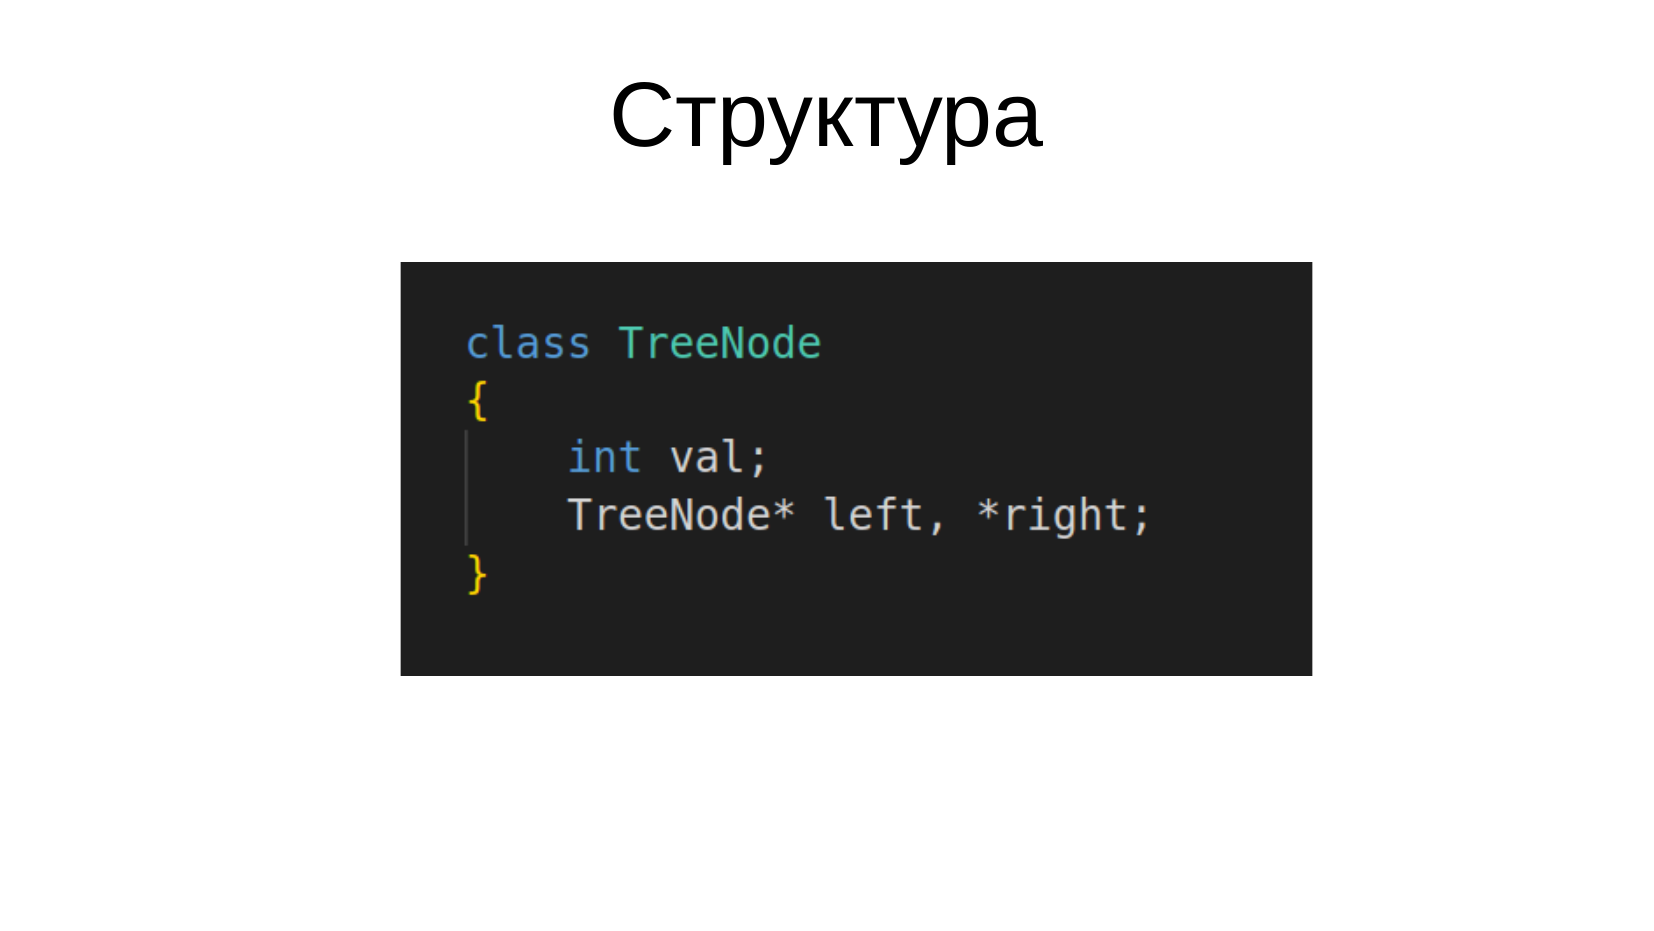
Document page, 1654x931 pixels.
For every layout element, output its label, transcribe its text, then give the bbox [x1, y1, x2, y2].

title Структура [82, 37, 1571, 193]
picture [400, 262, 1313, 676]
